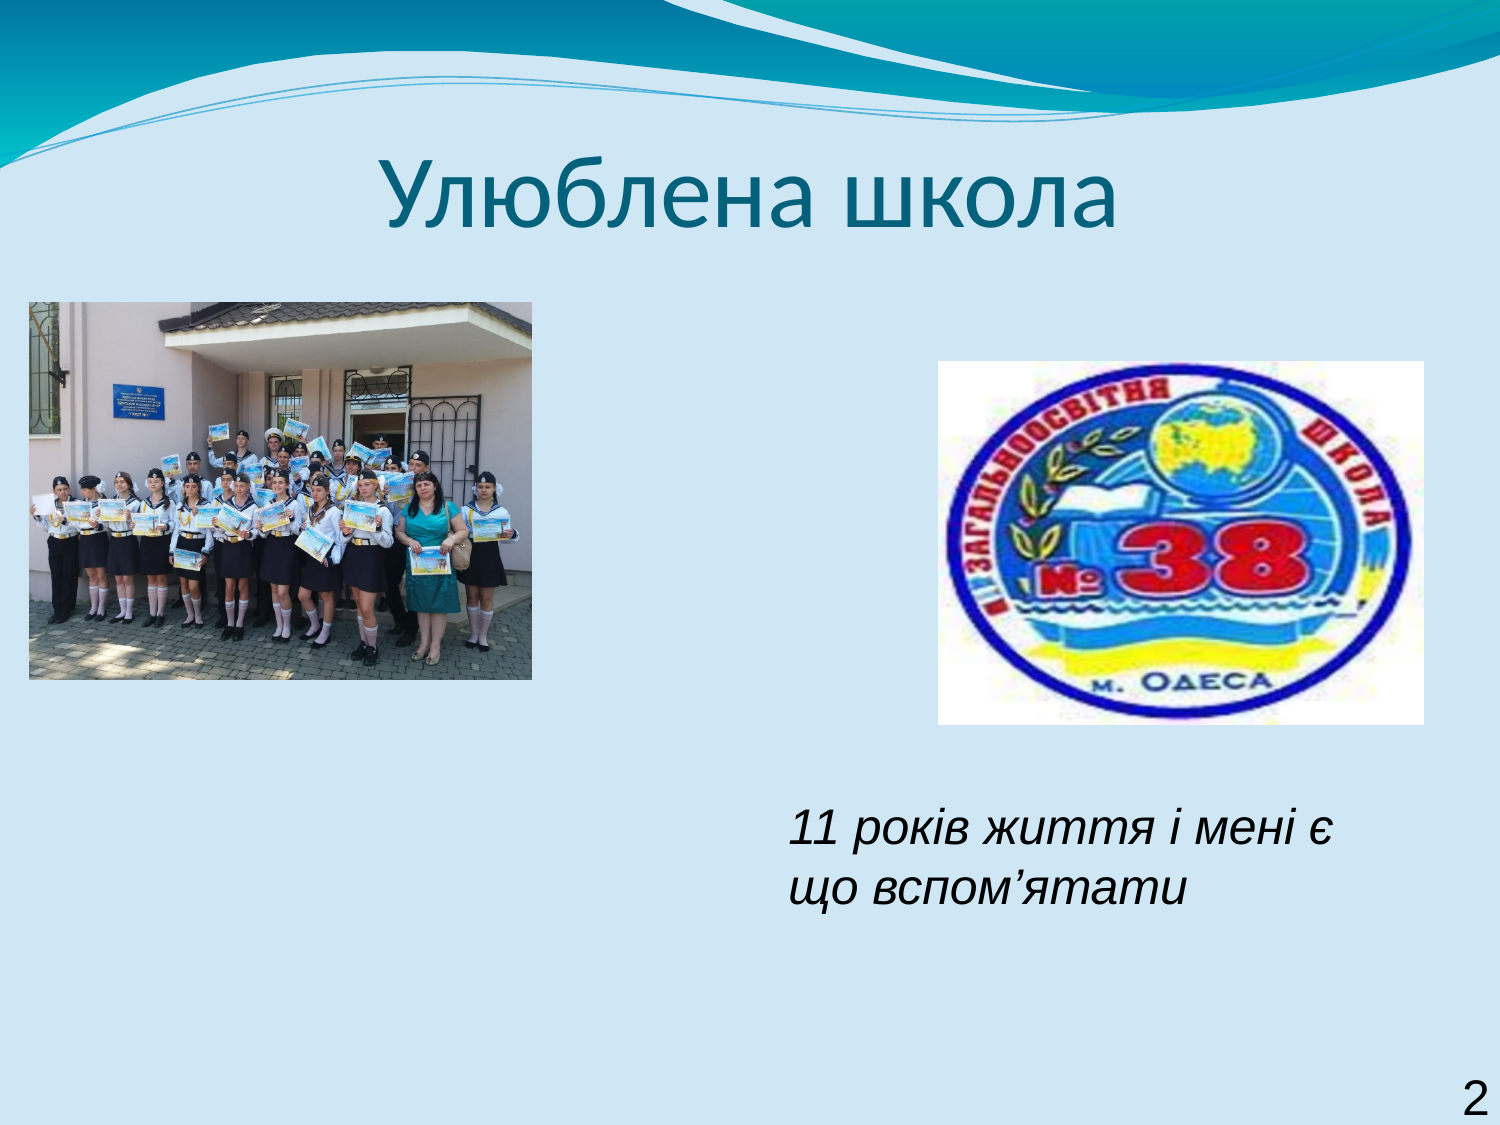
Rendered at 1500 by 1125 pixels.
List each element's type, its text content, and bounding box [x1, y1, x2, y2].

picture [938, 361, 1424, 725]
picture [29, 302, 532, 680]
text_box 11 років життя і мені є що вспом’ятати [773, 786, 1400, 922]
title Улюблена школа [75, 115, 1425, 303]
text_box 2 [1452, 1046, 1500, 1125]
